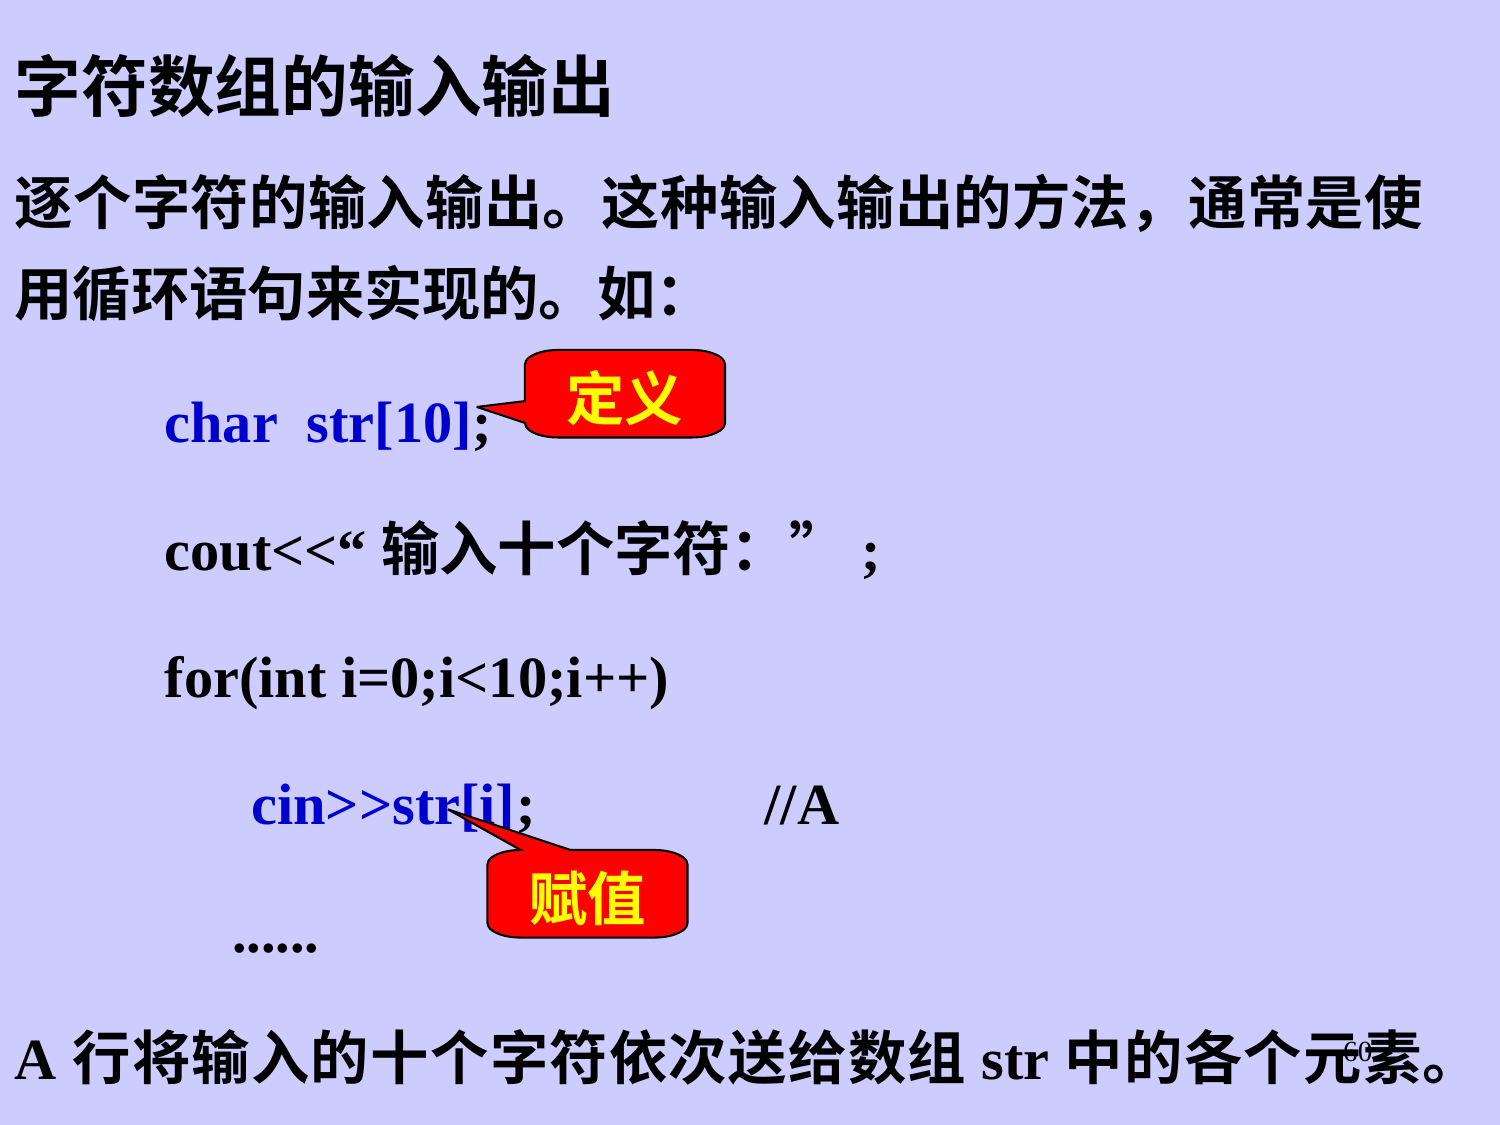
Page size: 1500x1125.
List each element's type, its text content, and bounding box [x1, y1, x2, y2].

text_box 逐个字符的输入输出。这种输入输出的方法，通常是使用循环语句来实现的。如： char str[10]; cout<<“输入十个字符：”; for(int i=0;i<10;i++) cin>>str[i]; //A ...... A行将输入的十个字符依次送给数组str中的各个元素。 [0, 137, 1438, 1100]
text_box 赋值 [447, 809, 688, 938]
text_box 定义 [476, 349, 726, 438]
text_box 字符数组的输入输出 [0, 37, 676, 133]
